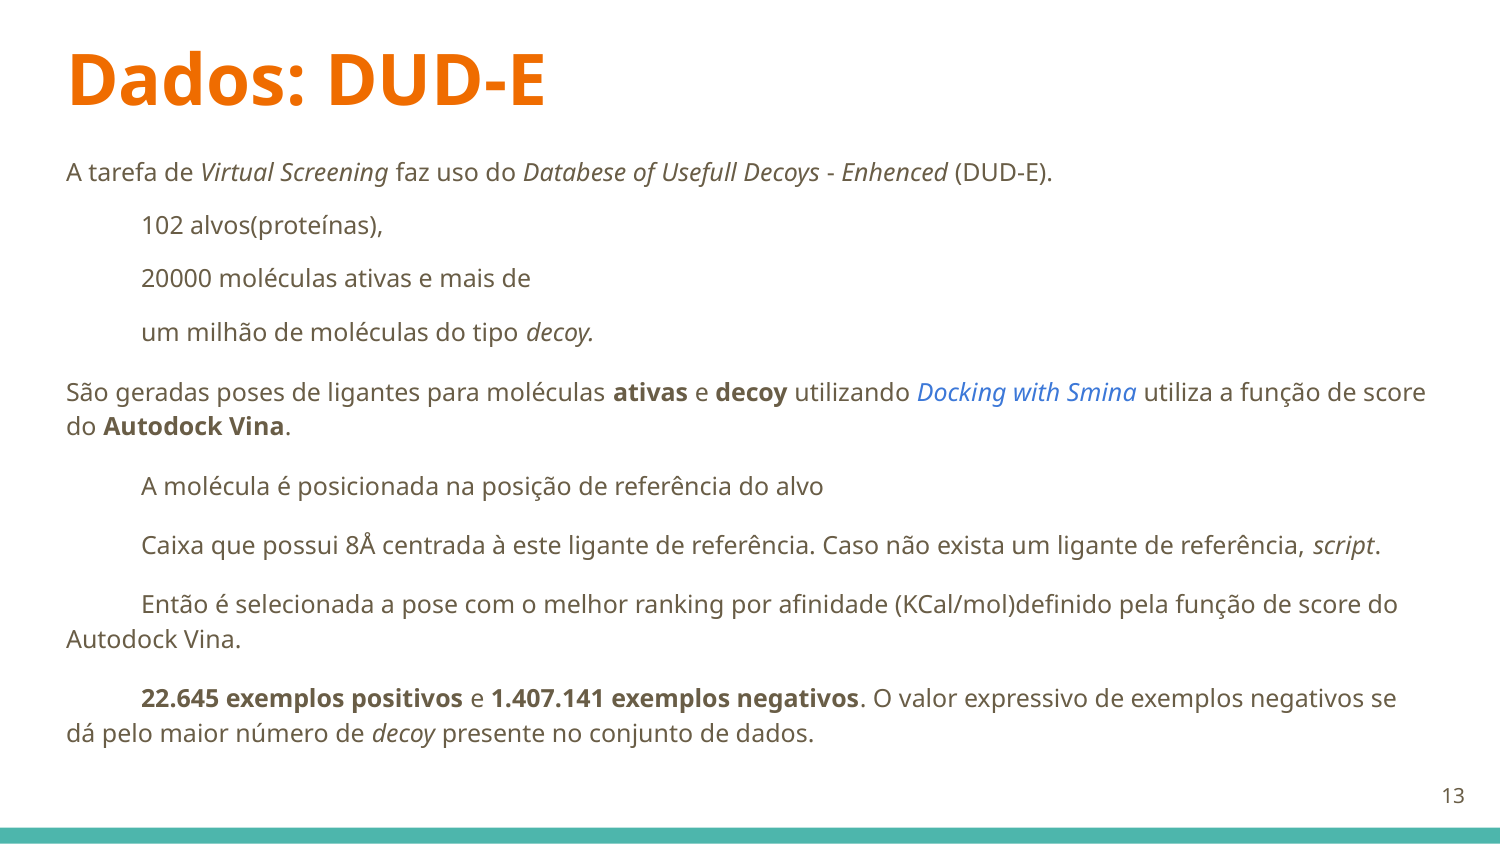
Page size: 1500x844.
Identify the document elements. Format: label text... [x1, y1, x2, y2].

title Dados: DUD-E [51, 19, 1449, 136]
list A tarefa de Virtual Screening faz uso do Databese of Usefull Decoys - Enhenced (DUD-E). 102 alvos(proteínas), 20000 moléculas ativas e mais de um milhão de moléculas do tipo decoy. São geradas poses de ligantes para moléculas ativas e decoy utilizando Docking with Smina utiliza a função de score do Autodock Vina. A molécula é posicionada na posição de referência do alvo Caixa que possui 8Å centrada à este ligante de referência. Caso não exista um ligante de referência, script. Então é selecionada a pose com o melhor ranking por afinidade (KCal/mol)definido pela função de score do Autodock Vina. 22.645 exemplos positivos e 1.407.141 exemplos negativos. O valor expressivo de exemplos negativos se dá pelo maior número de decoy presente no conjunto de dados. [51, 143, 1449, 765]
slide_number <number> [1389, 764, 1480, 830]
